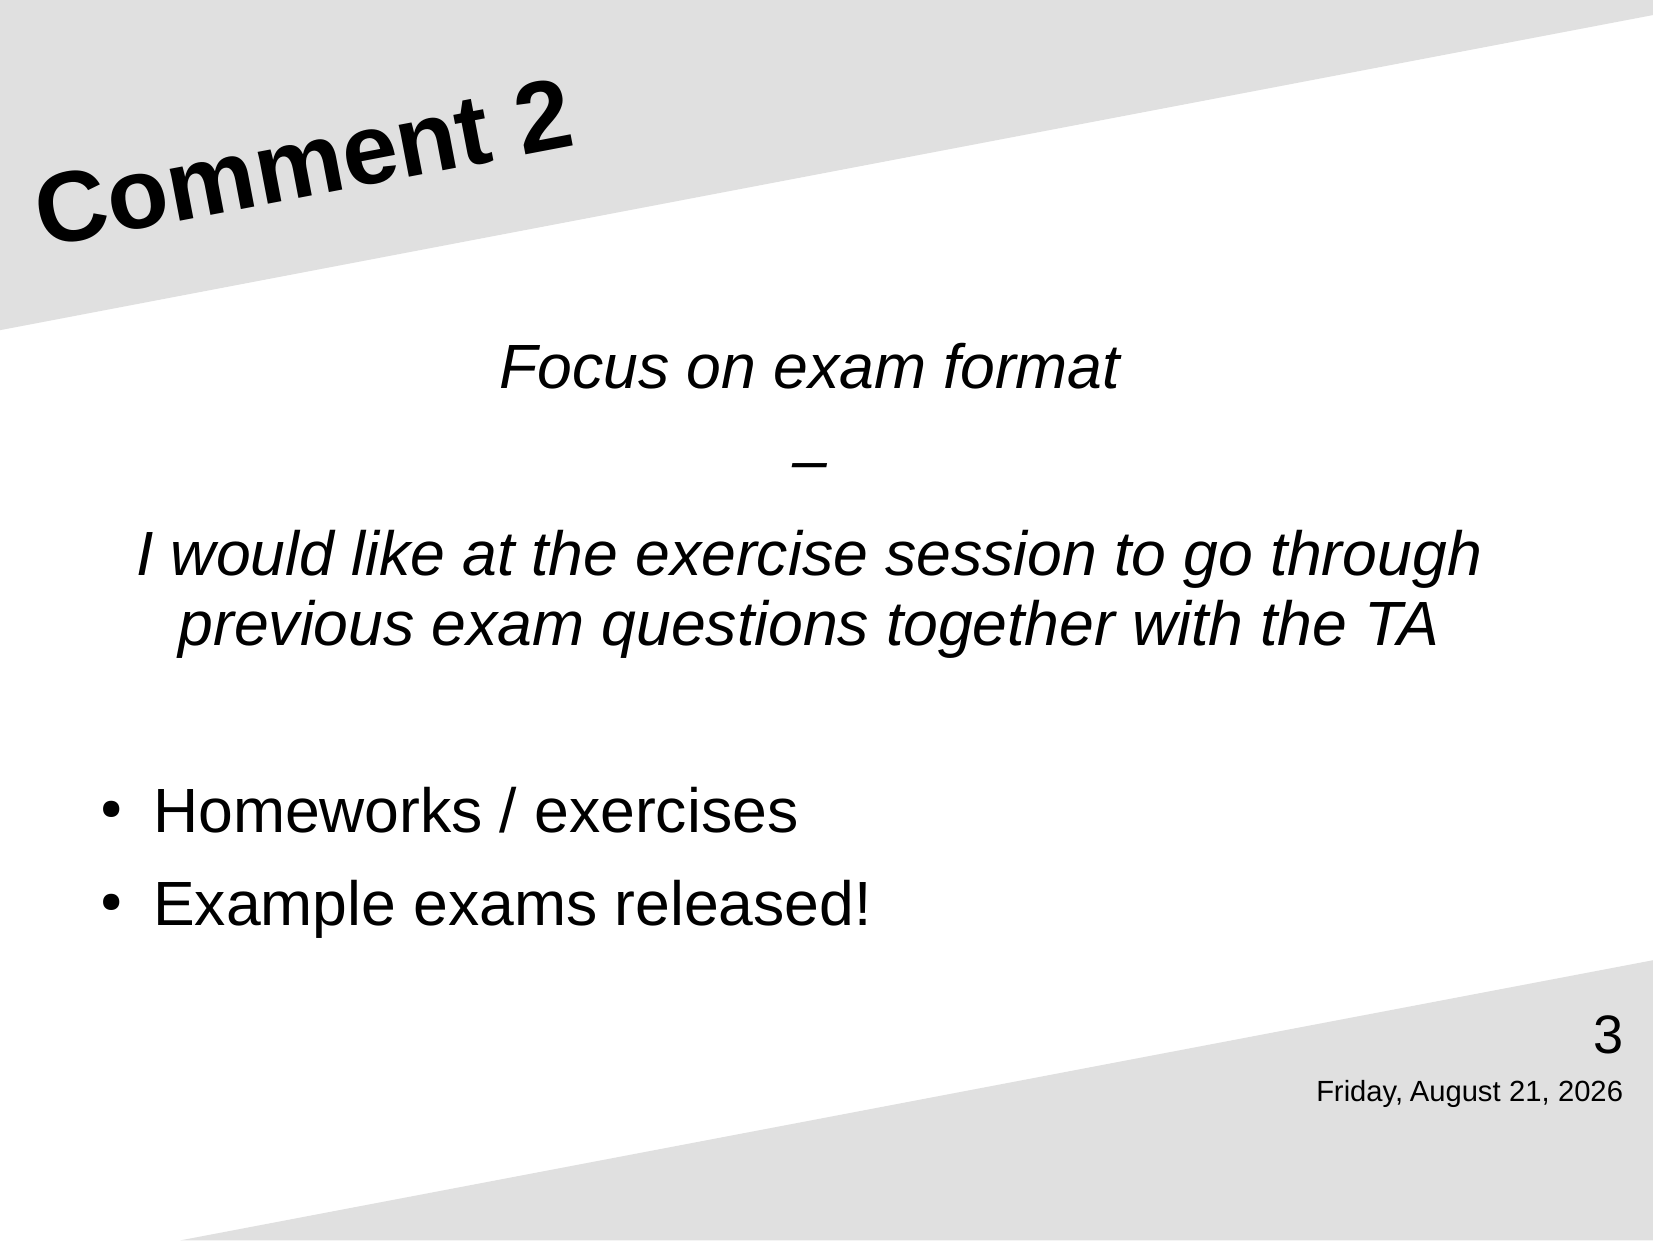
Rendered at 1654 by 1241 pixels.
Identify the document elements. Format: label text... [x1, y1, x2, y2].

list Focus on exam format – I would like at the exercise session to go through previous exam questions together with the TA Homeworks / exercises Example exams released! [82, 331, 1538, 1052]
title Comment 2 [16, 0, 1518, 315]
